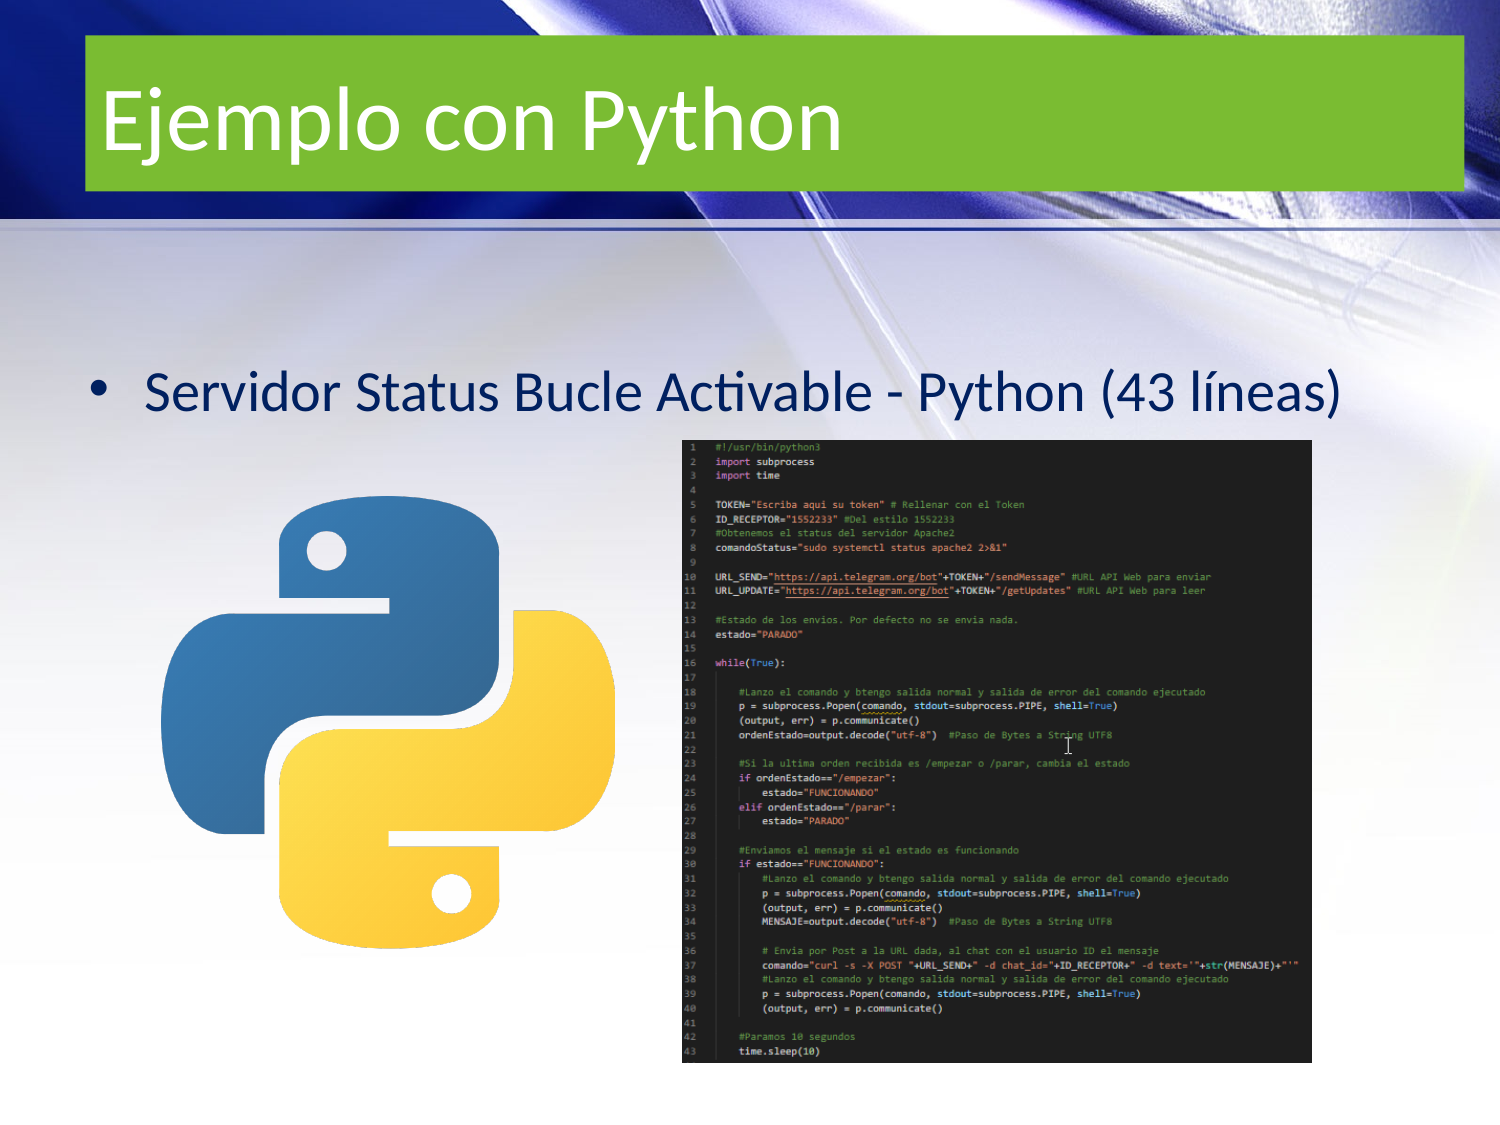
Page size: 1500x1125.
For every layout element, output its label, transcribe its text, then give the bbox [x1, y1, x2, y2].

text_box Servidor Status Bucle Activable - Python (43 líneas) [73, 345, 1424, 989]
picture [0, 0, 1500, 1125]
text_box Ejemplo con Python [85, 35, 1465, 192]
